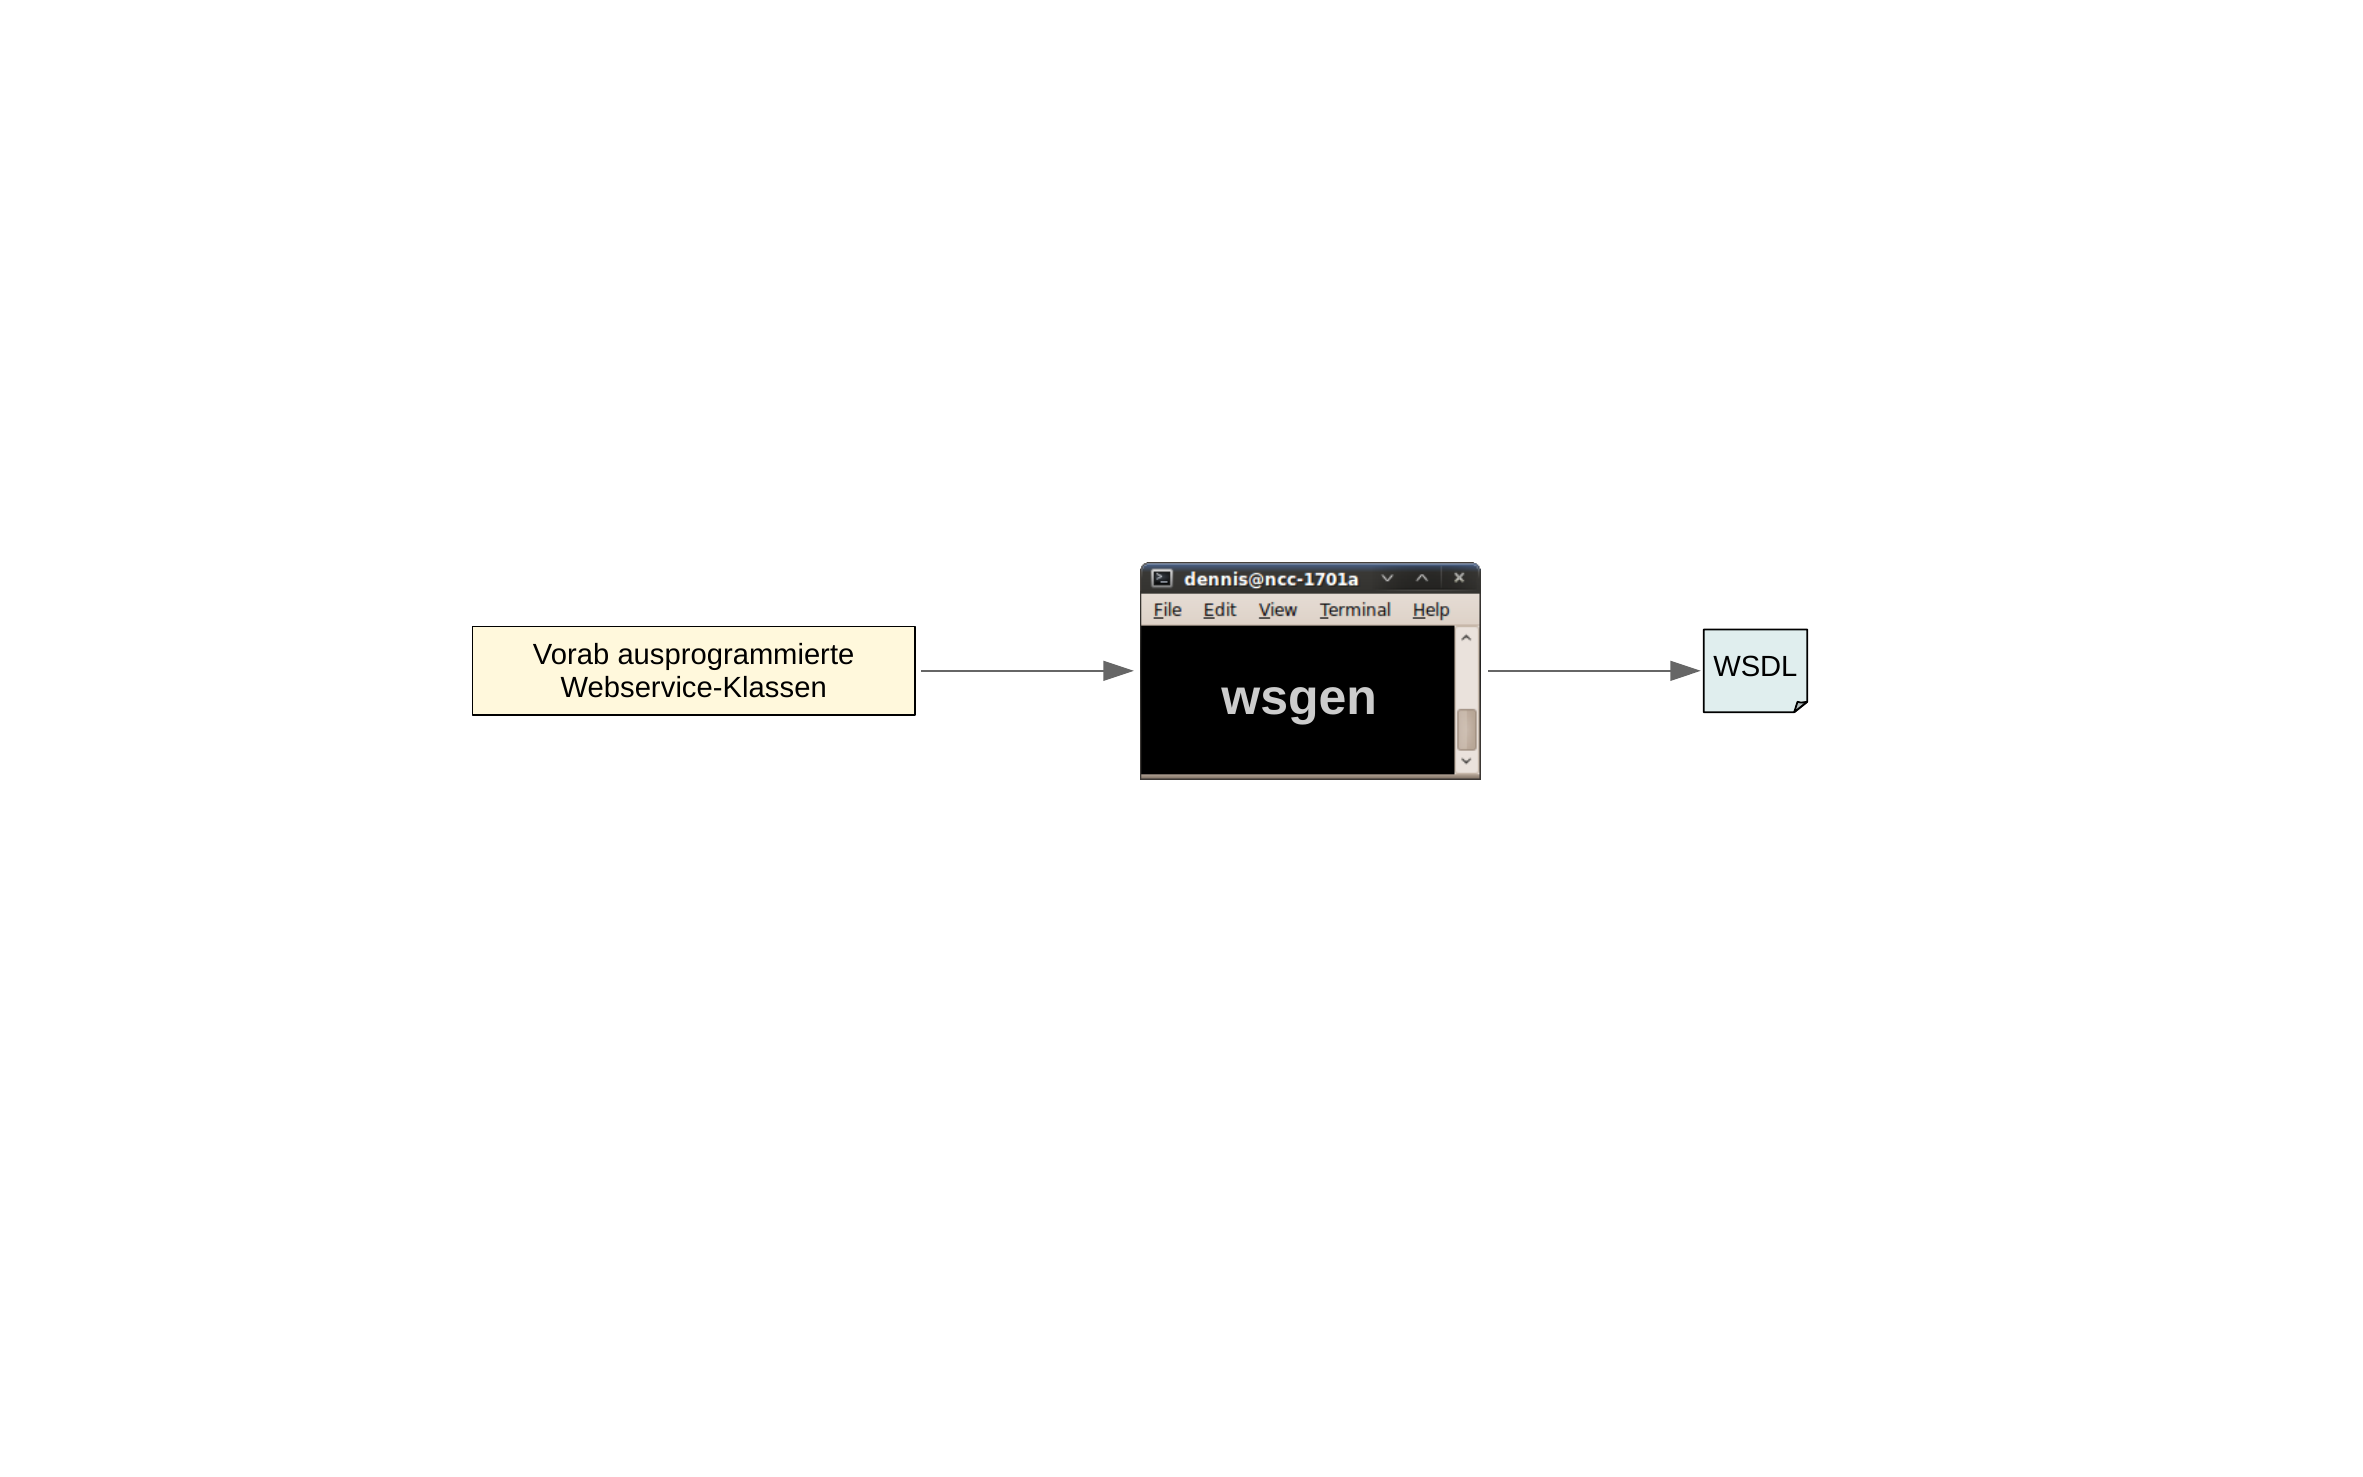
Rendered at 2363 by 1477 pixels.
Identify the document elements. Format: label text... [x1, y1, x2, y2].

picture [1140, 562, 1481, 780]
text_box wsgen [1145, 661, 1453, 732]
text_box Vorab ausprogrammierte Webservice-Klassen [472, 626, 916, 716]
text_box WSDL [1703, 629, 1808, 713]
